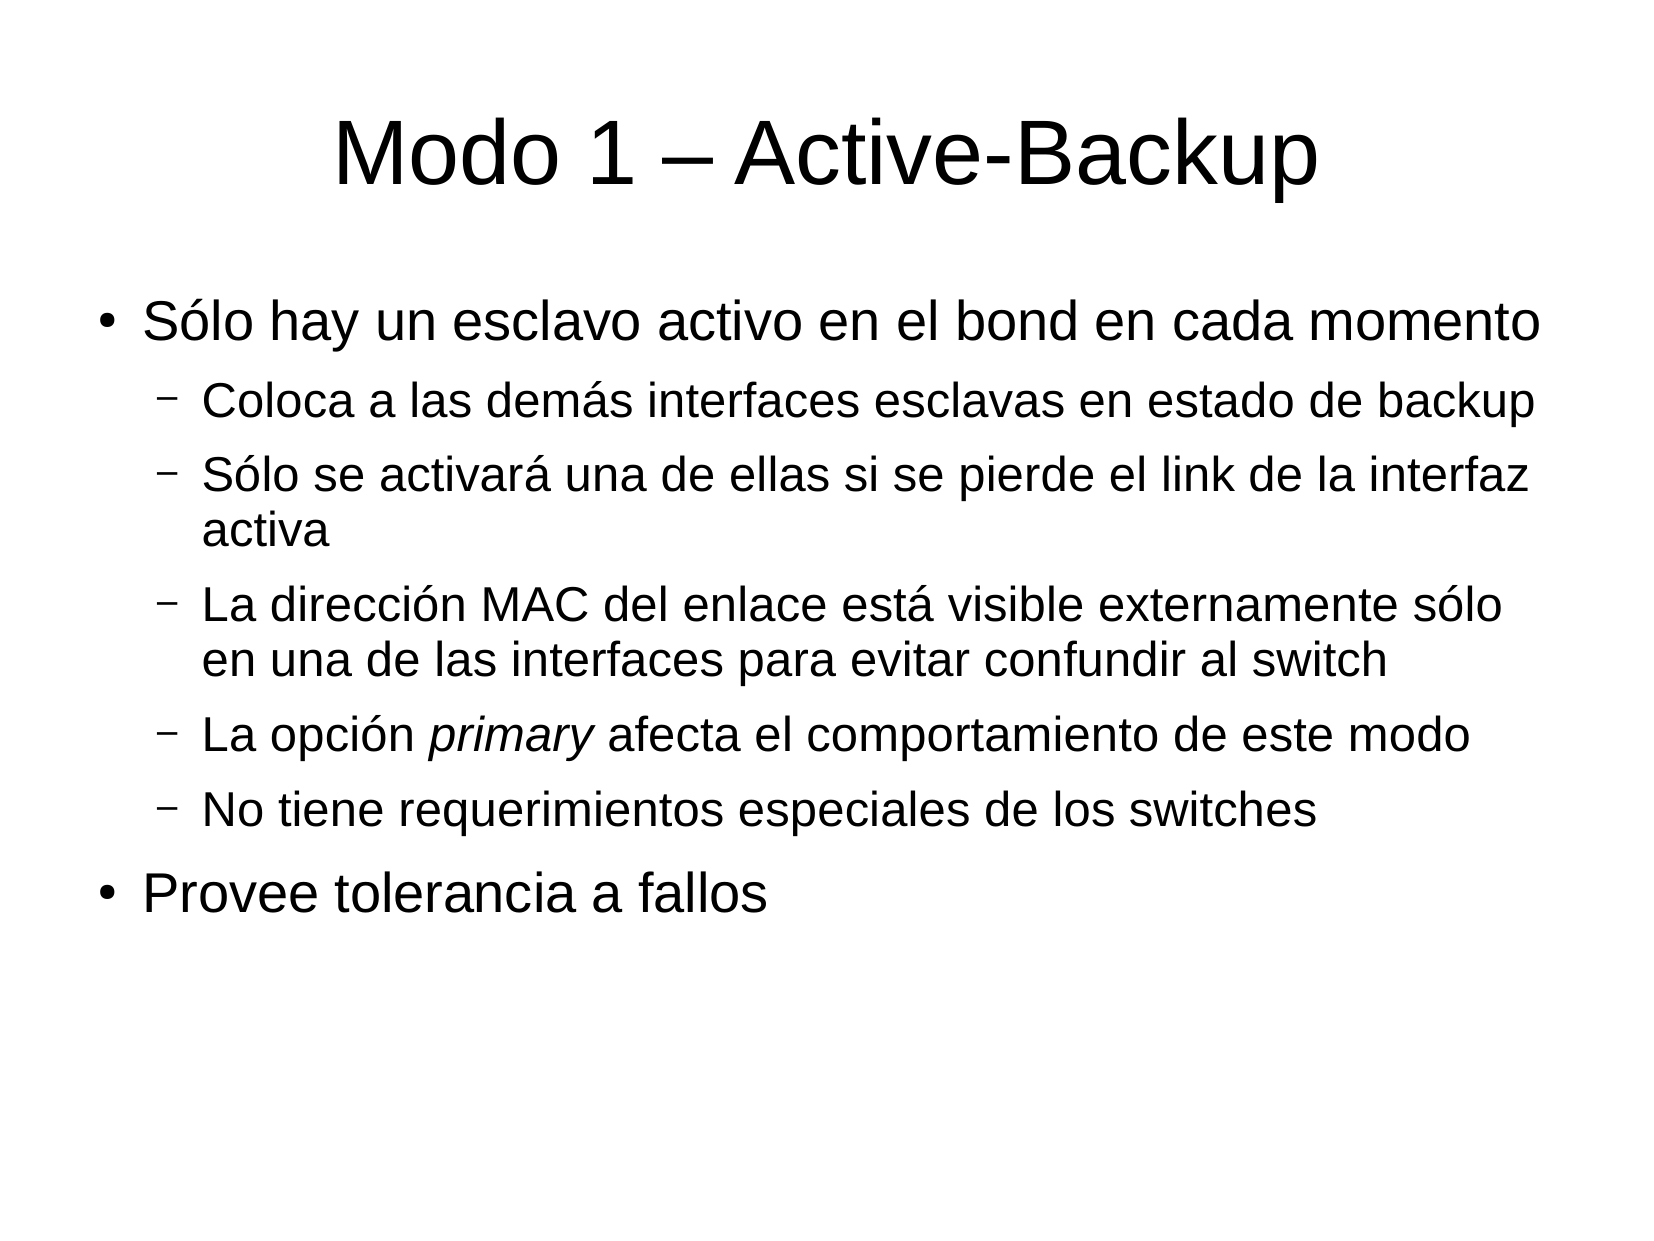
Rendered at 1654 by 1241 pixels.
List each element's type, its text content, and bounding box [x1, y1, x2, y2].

list Sólo hay un esclavo activo en el bond en cada momento Coloca a las demás interfaces esclavas en estado de backup Sólo se activará una de ellas si se pierde el link de la interfaz activa La dirección MAC del enlace está visible externamente sólo en una de las interfaces para evitar confundir al switch La opción primary afecta el comportamiento de este modo No tiene requerimientos especiales de los switches Provee tolerancia a fallos [82, 290, 1571, 1010]
title Modo 1 – Active-Backup [82, 49, 1571, 257]
